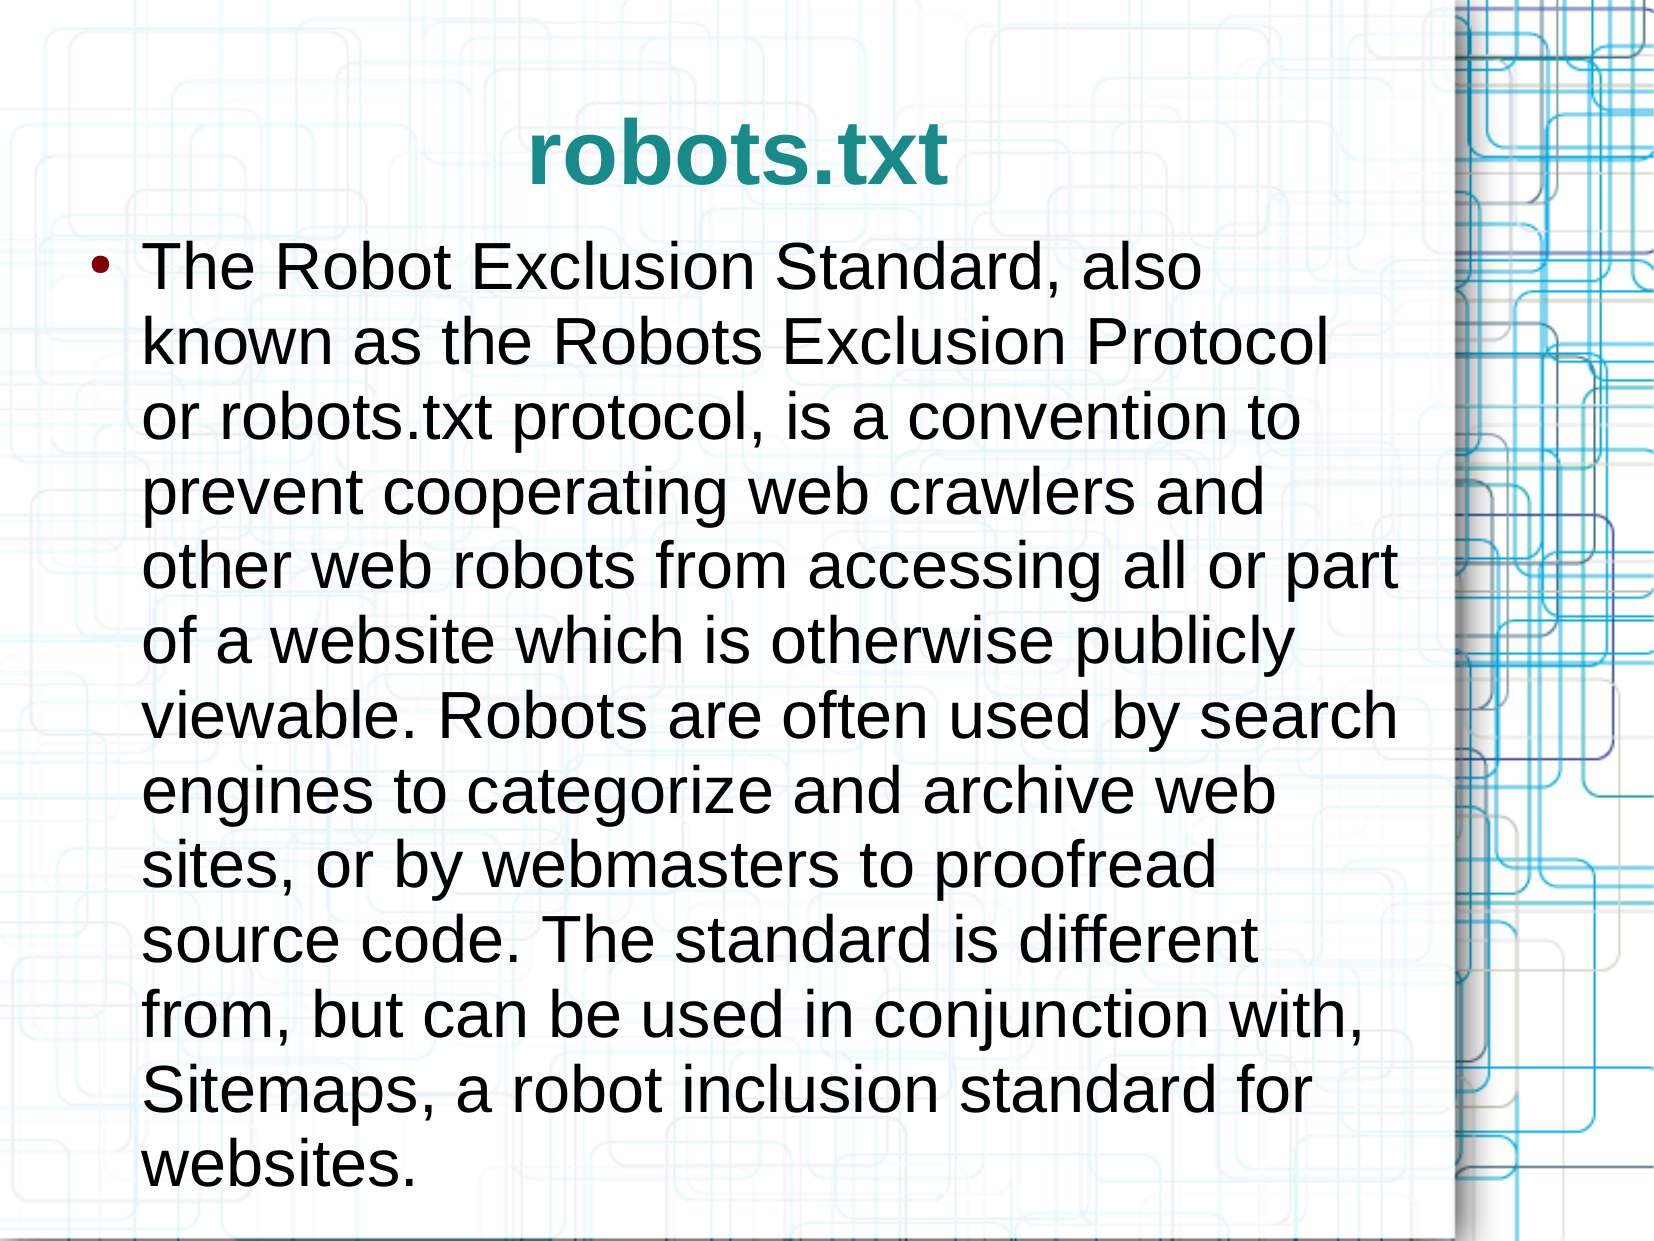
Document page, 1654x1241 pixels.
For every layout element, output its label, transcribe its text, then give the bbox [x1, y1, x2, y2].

title robots.txt [59, 49, 1418, 257]
list The Robot Exclusion Standard, also known as the Robots Exclusion Protocol or robots.txt protocol, is a convention to prevent cooperating web crawlers and other web robots from accessing all or part of a website which is otherwise publicly viewable. Robots are often used by search engines to categorize and archive web sites, or by webmasters to proofread source code. The standard is different from, but can be used in conjunction with, Sitemaps, a robot inclusion standard for websites. [70, 229, 1406, 1229]
picture [0, 0, 1654, 1241]
